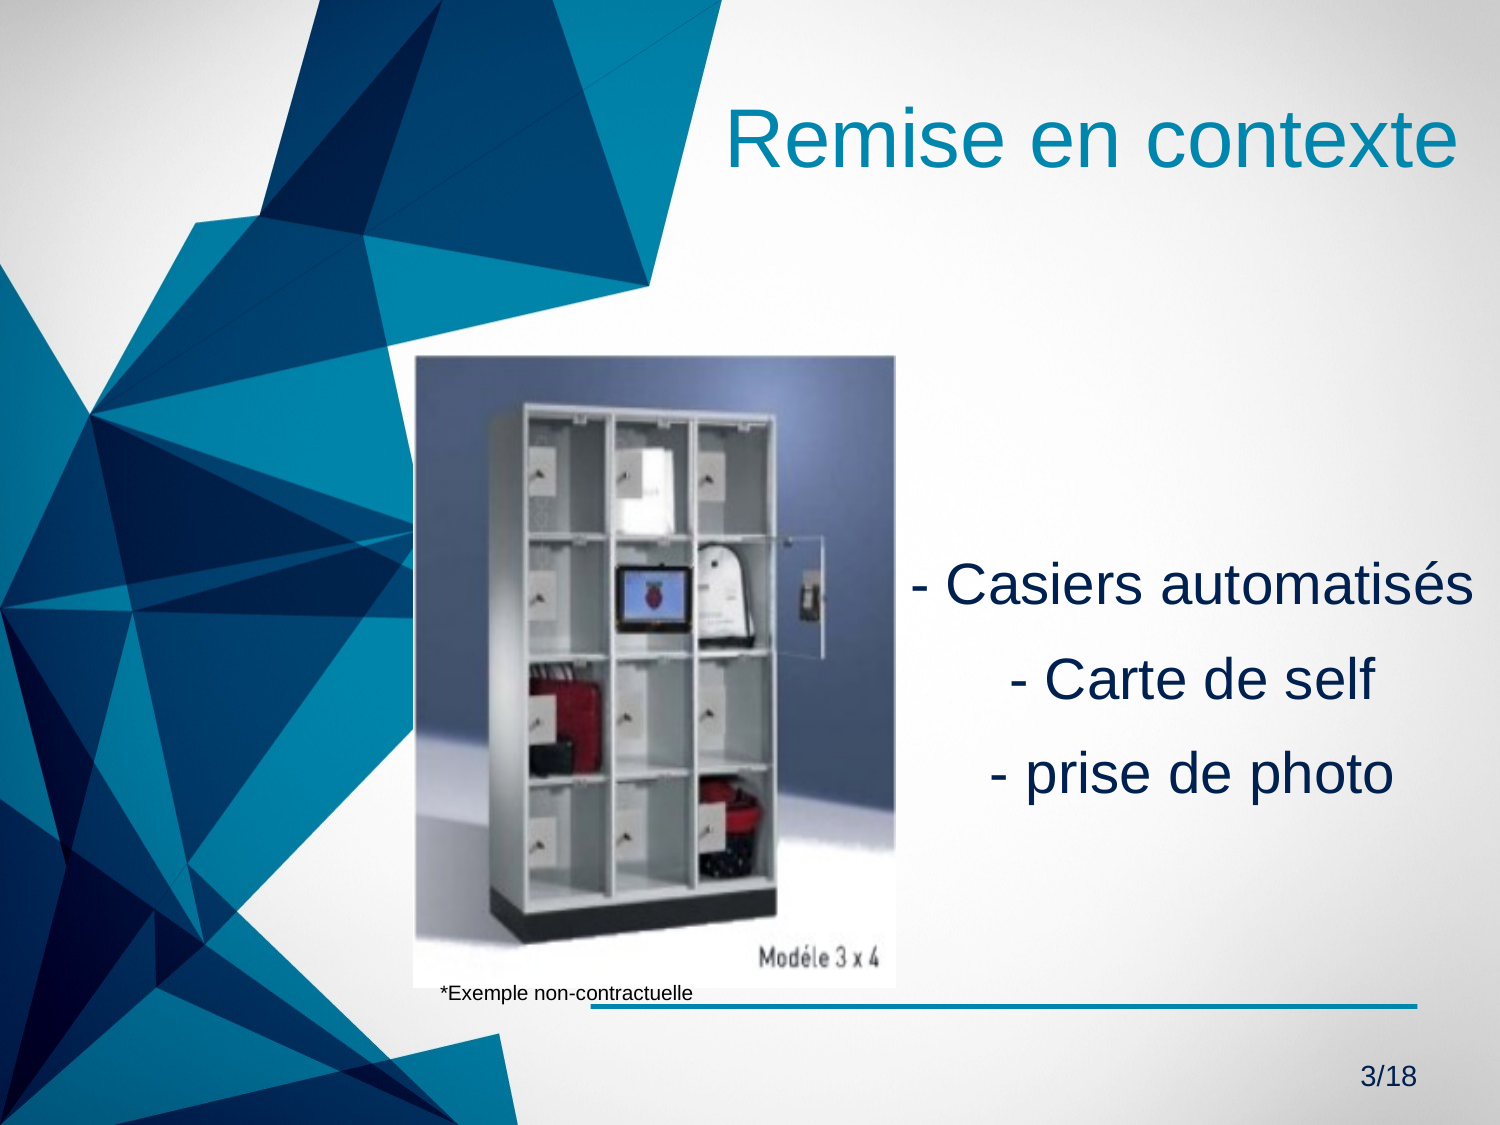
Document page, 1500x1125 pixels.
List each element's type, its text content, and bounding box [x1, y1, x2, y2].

text_box *Exemple non-contractuelle [425, 974, 1004, 1034]
text_box - Casiers automatisés - Carte de self - prise de photo [885, 354, 1500, 1004]
picture [0, 0, 1500, 1125]
title Remise en contexte [708, 44, 1477, 233]
